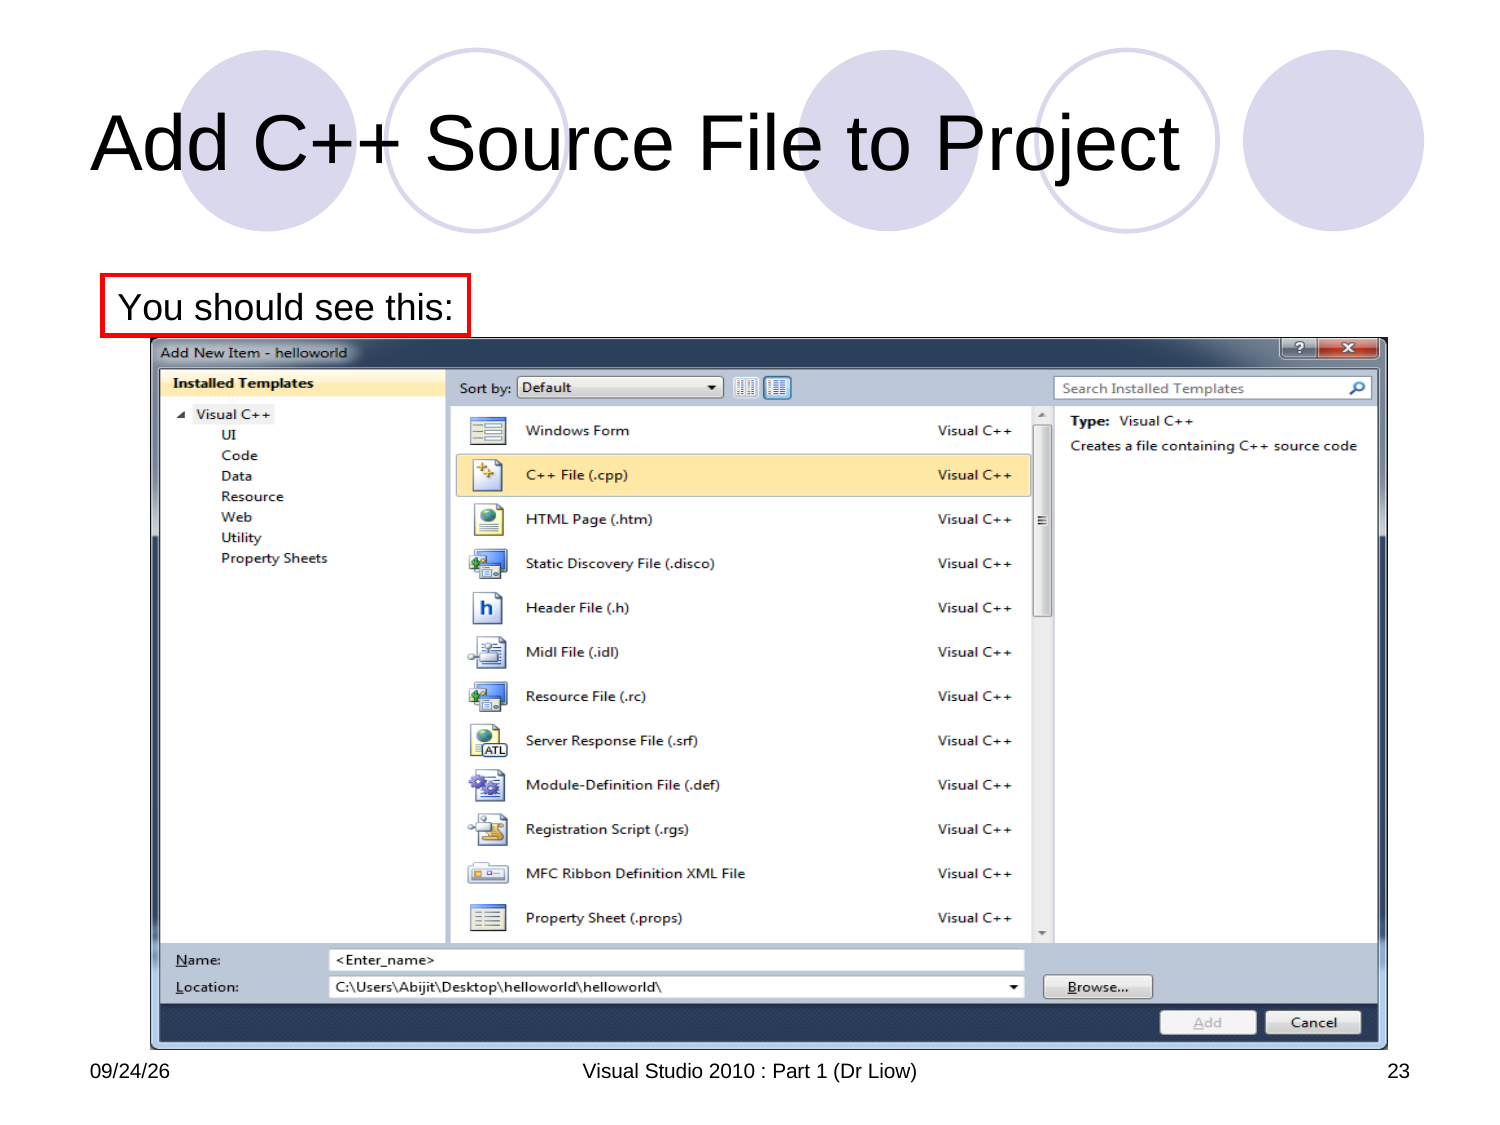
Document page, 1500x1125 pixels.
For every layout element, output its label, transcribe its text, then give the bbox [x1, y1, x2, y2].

text_box You should see this: [102, 274, 470, 336]
text_box 08/22/12 [74, 1049, 426, 1101]
picture [150, 337, 1388, 1051]
title Add C++ Source File to Project [75, 45, 1426, 233]
text_box <number> [1074, 1049, 1426, 1101]
text_box Visual Studio 2010 : Part 1 (Dr Liow) [512, 1051, 988, 1101]
